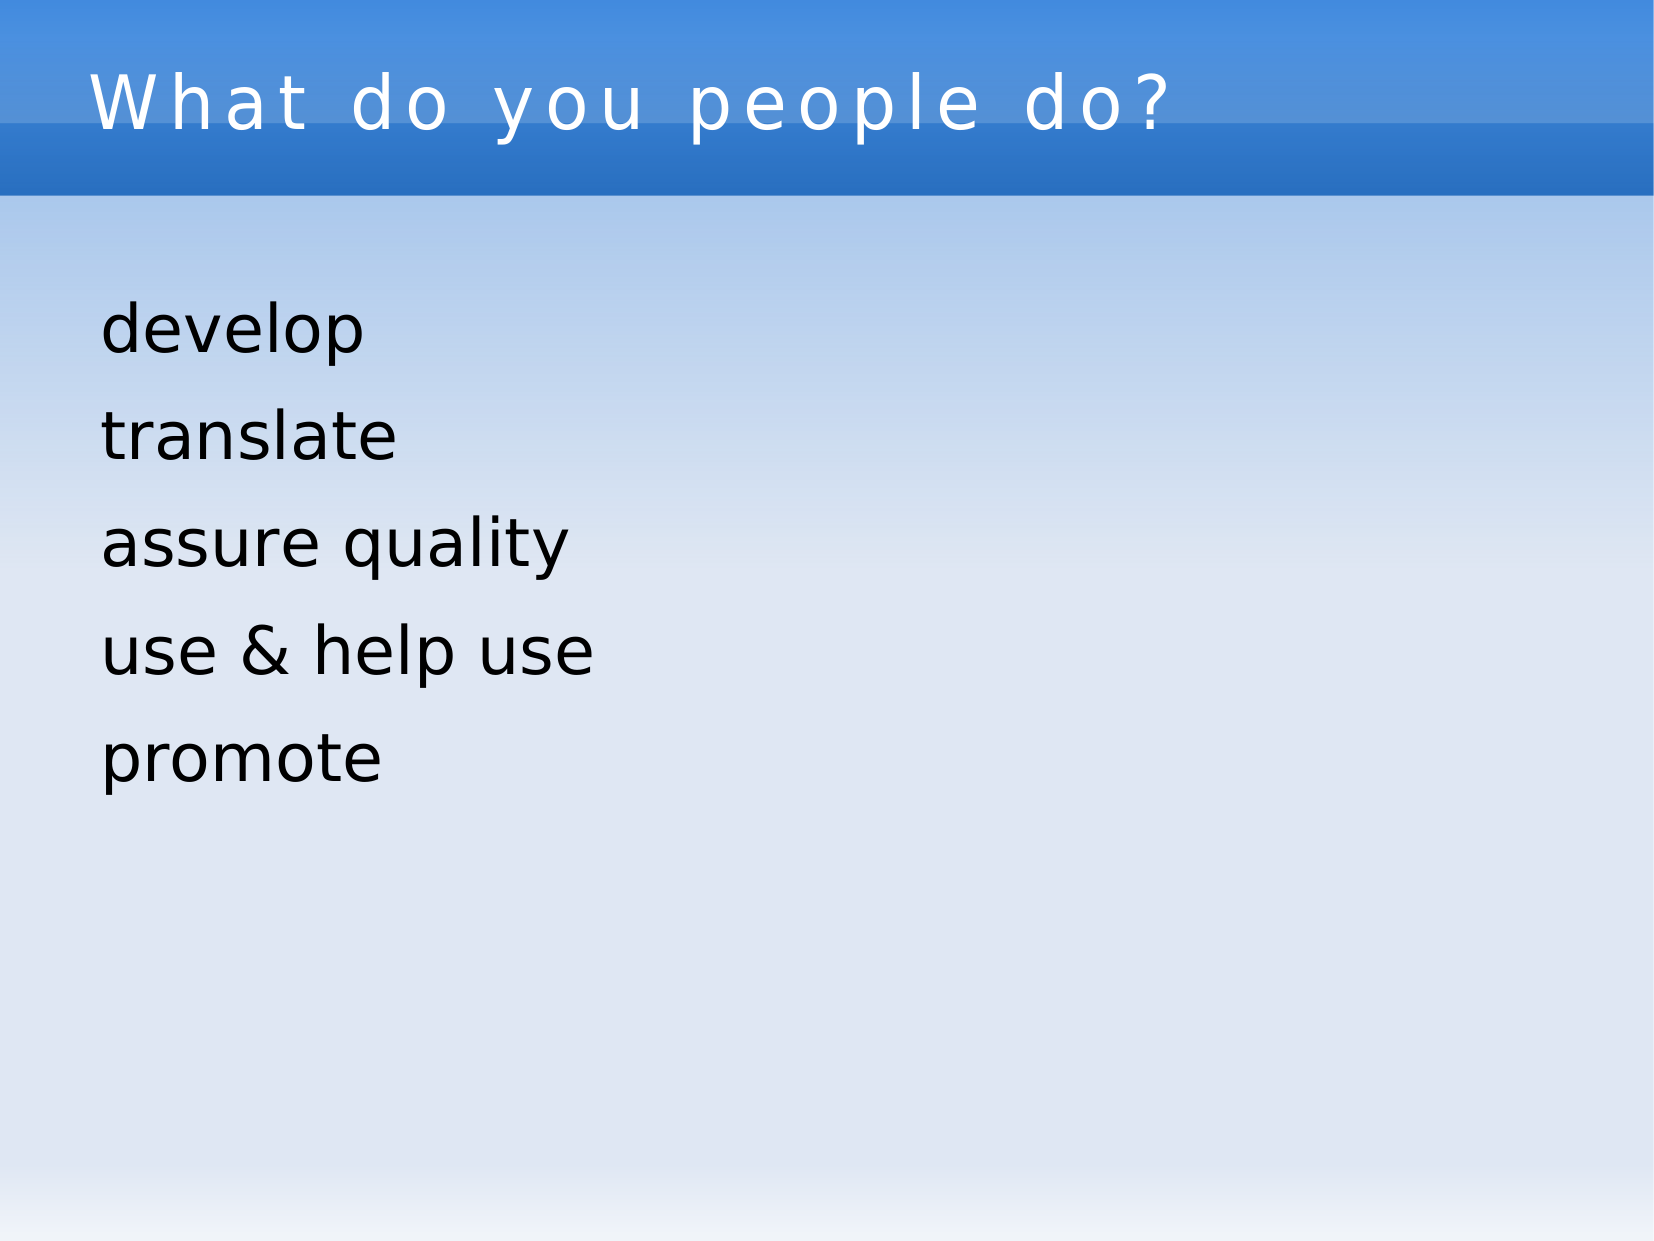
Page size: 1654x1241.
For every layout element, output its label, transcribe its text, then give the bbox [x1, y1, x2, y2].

list develop translate assure quality use & help use promote [82, 290, 1571, 1109]
title What do you people do? [88, 29, 1300, 178]
picture [0, 0, 1654, 1241]
